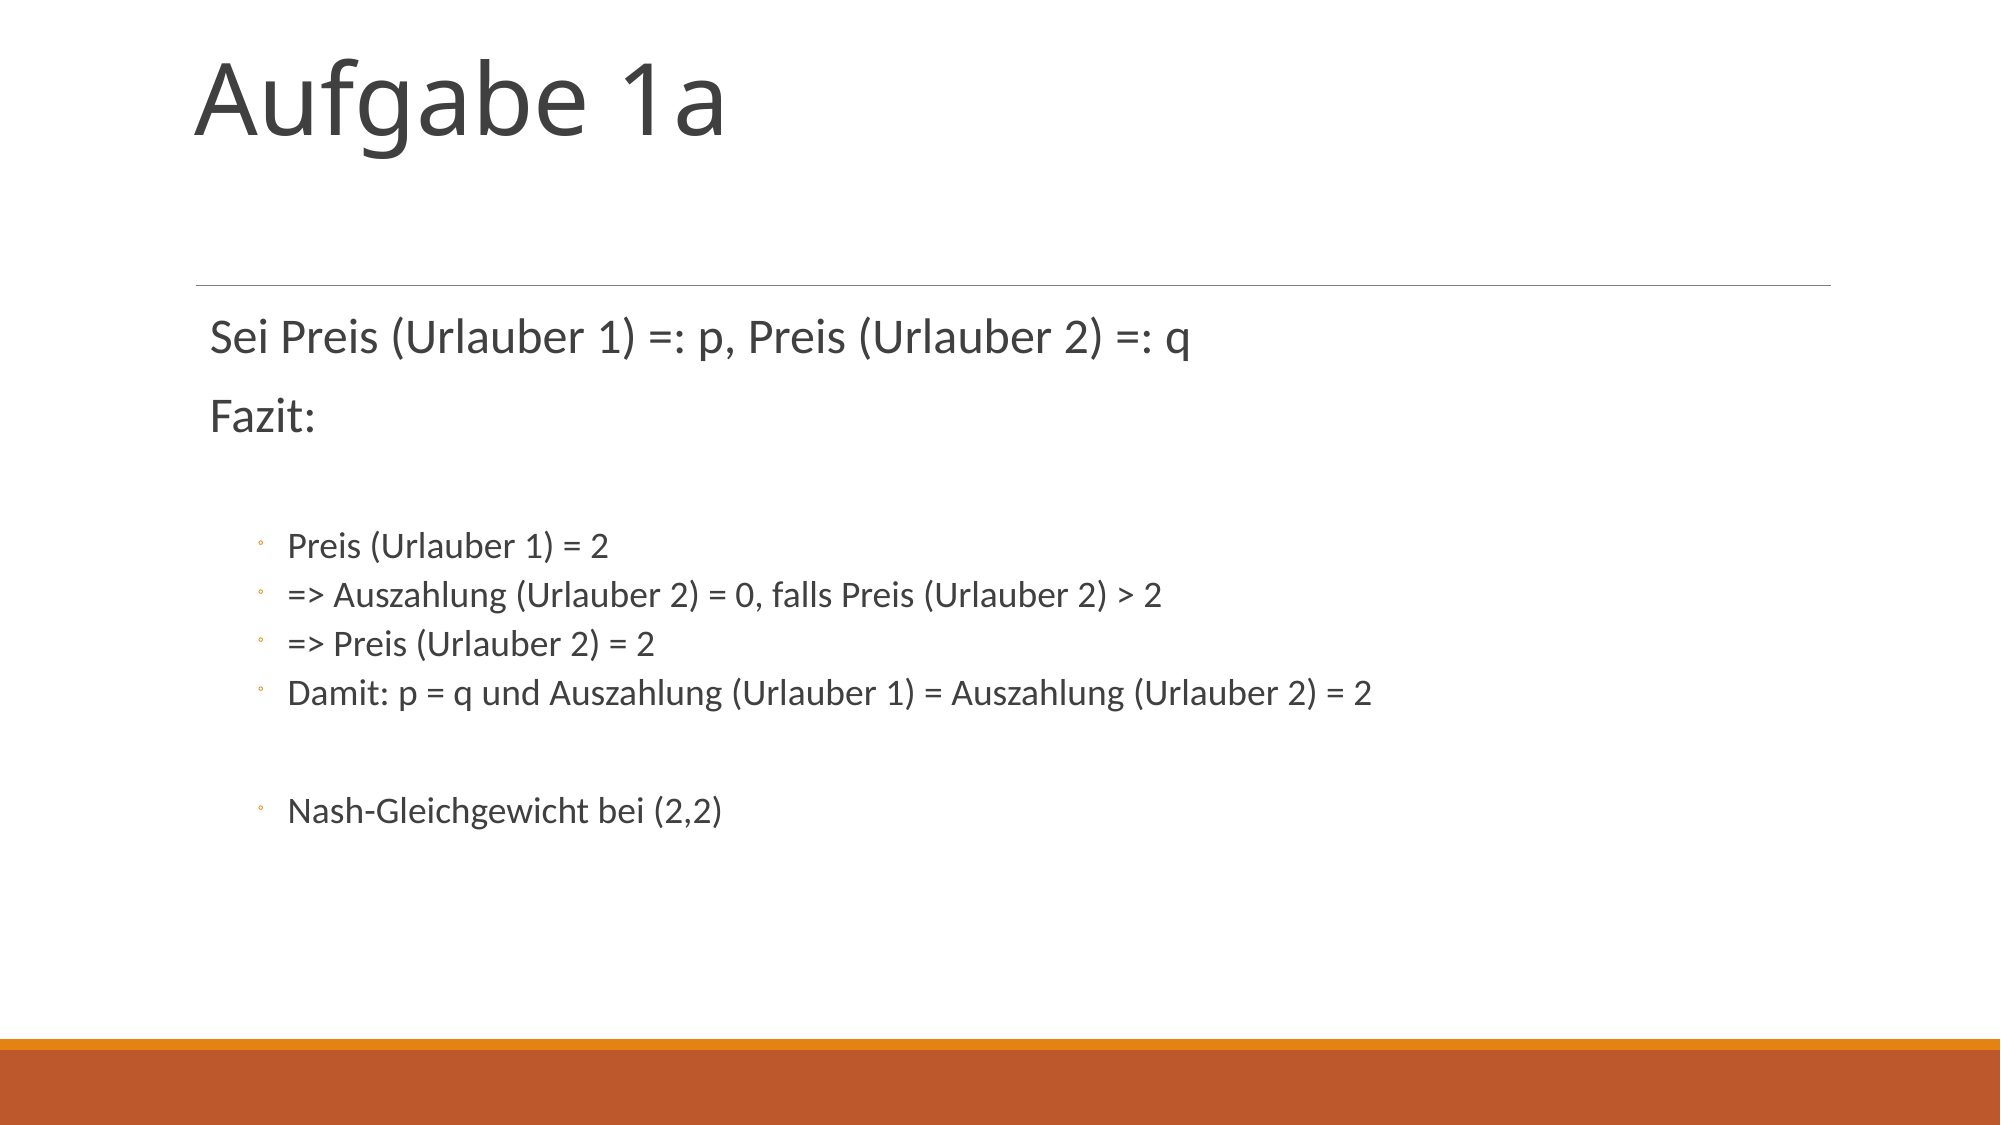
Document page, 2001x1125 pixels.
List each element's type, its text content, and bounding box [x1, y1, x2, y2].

list Sei Preis (Urlauber 1) =: p, Preis (Urlauber 2) =: q Fazit: Preis (Urlauber 1) = 2 => Auszahlung (Urlauber 2) = 0, falls Preis (Urlauber 2) > 2 => Preis (Urlauber 2) = 2 Damit: p = q und Auszahlung (Urlauber 1) = Auszahlung (Urlauber 2) = 2 Nash-Gleichgewicht bei (2,2) [180, 302, 1830, 963]
title Aufgabe 1a [180, 47, 1830, 285]
